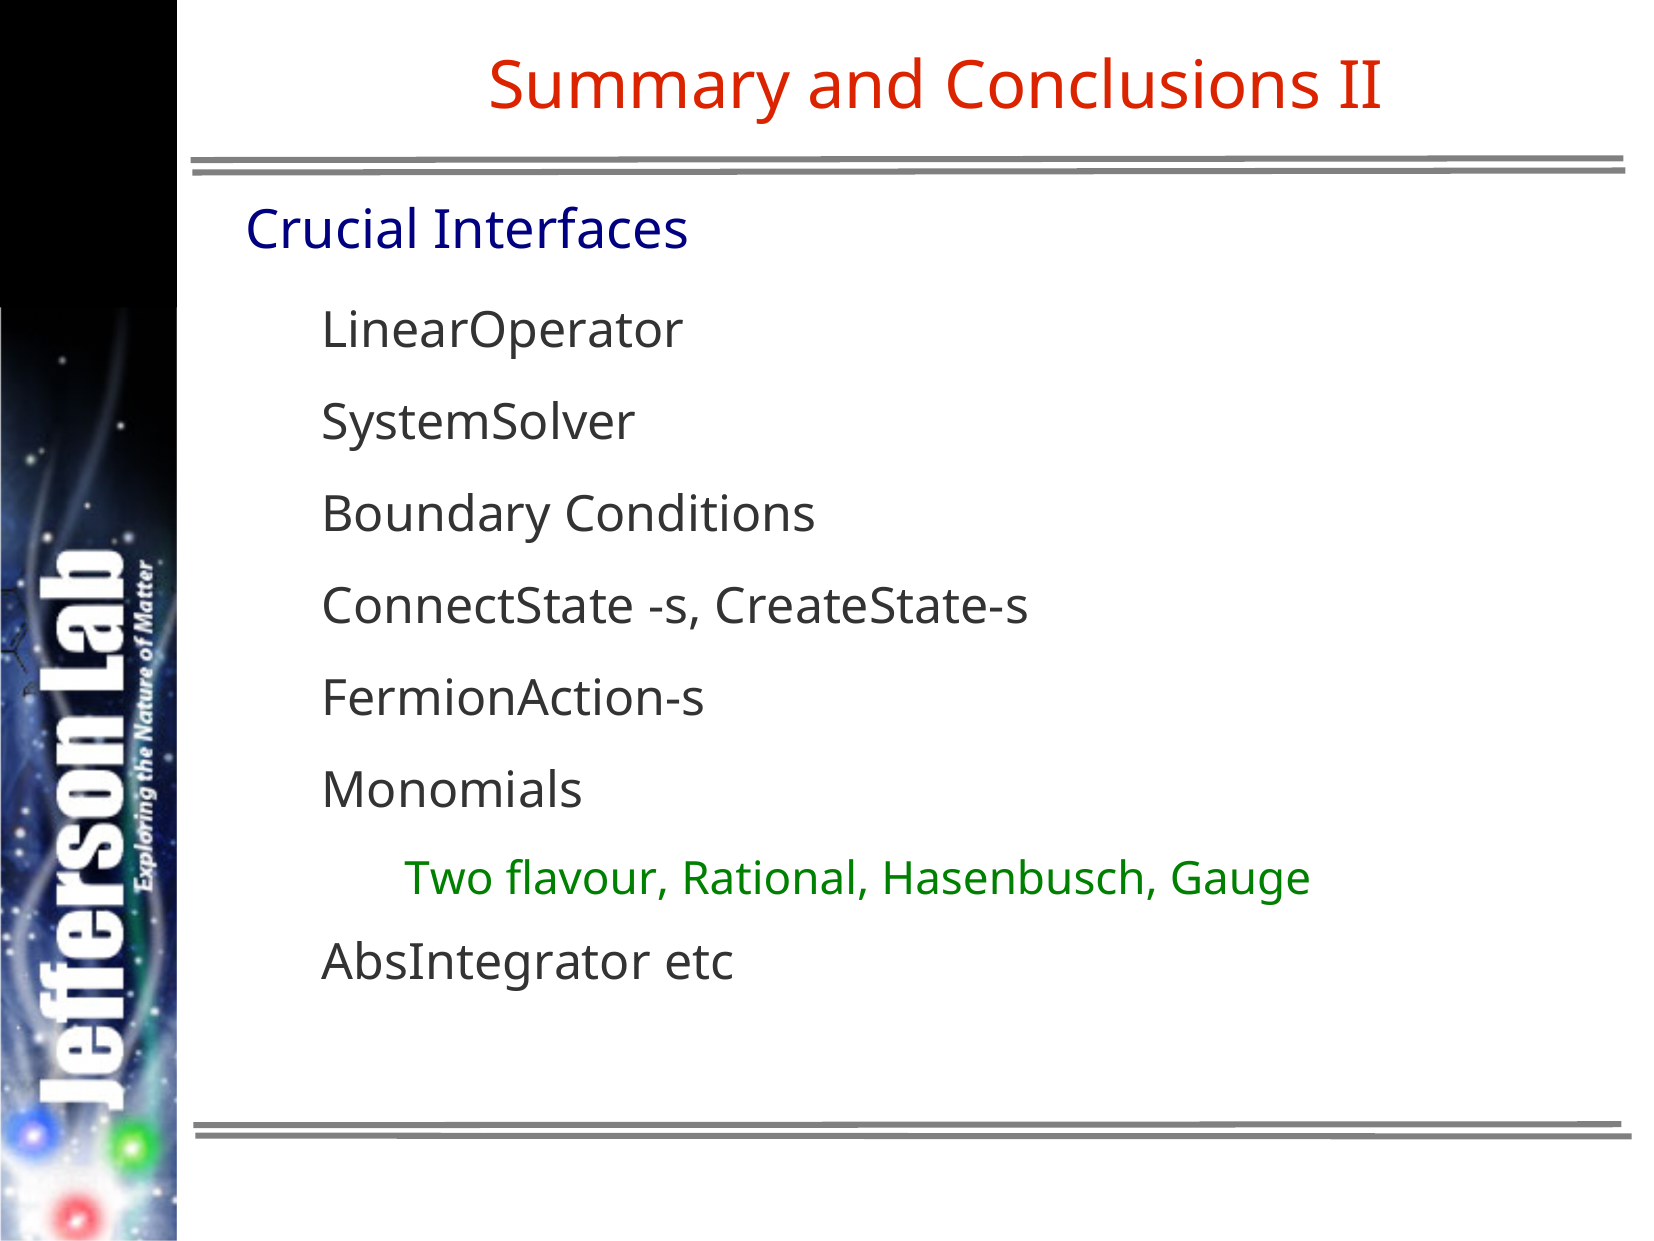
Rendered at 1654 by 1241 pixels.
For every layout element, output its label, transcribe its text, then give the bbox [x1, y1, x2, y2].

list Crucial Interfaces LinearOperator SystemSolver Boundary Conditions ConnectState -s, CreateState-s FermionAction-s Monomials Two flavour, Rational, Hasenbusch, Gauge AbsIntegrator etc [227, 190, 1628, 1100]
picture [2, 308, 176, 1240]
title Summary and Conclusions II [235, 17, 1638, 149]
